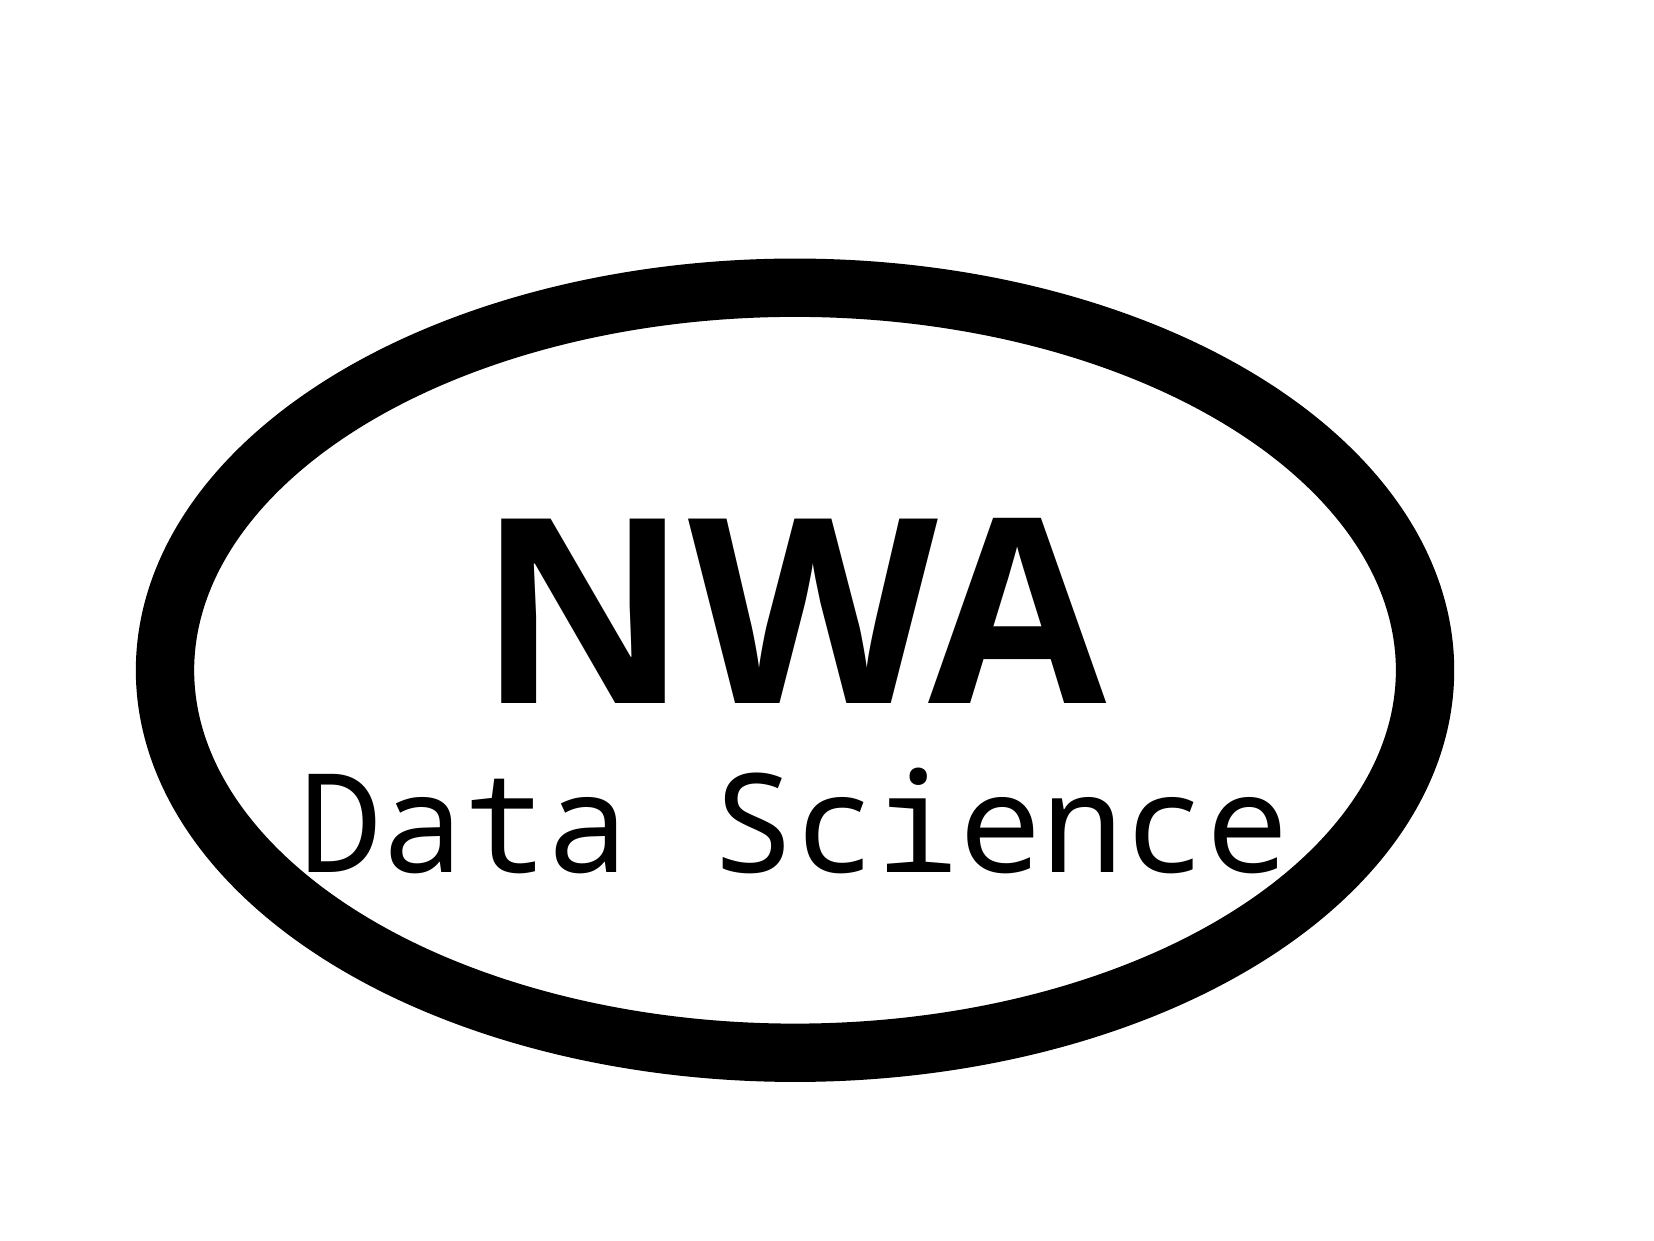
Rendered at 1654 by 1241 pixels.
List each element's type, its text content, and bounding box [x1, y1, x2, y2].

text_box [165, 287, 1426, 718]
text_box [379, 958, 1211, 1053]
text_box Data Science [44, 718, 1545, 958]
text_box NWA [424, 420, 1162, 800]
